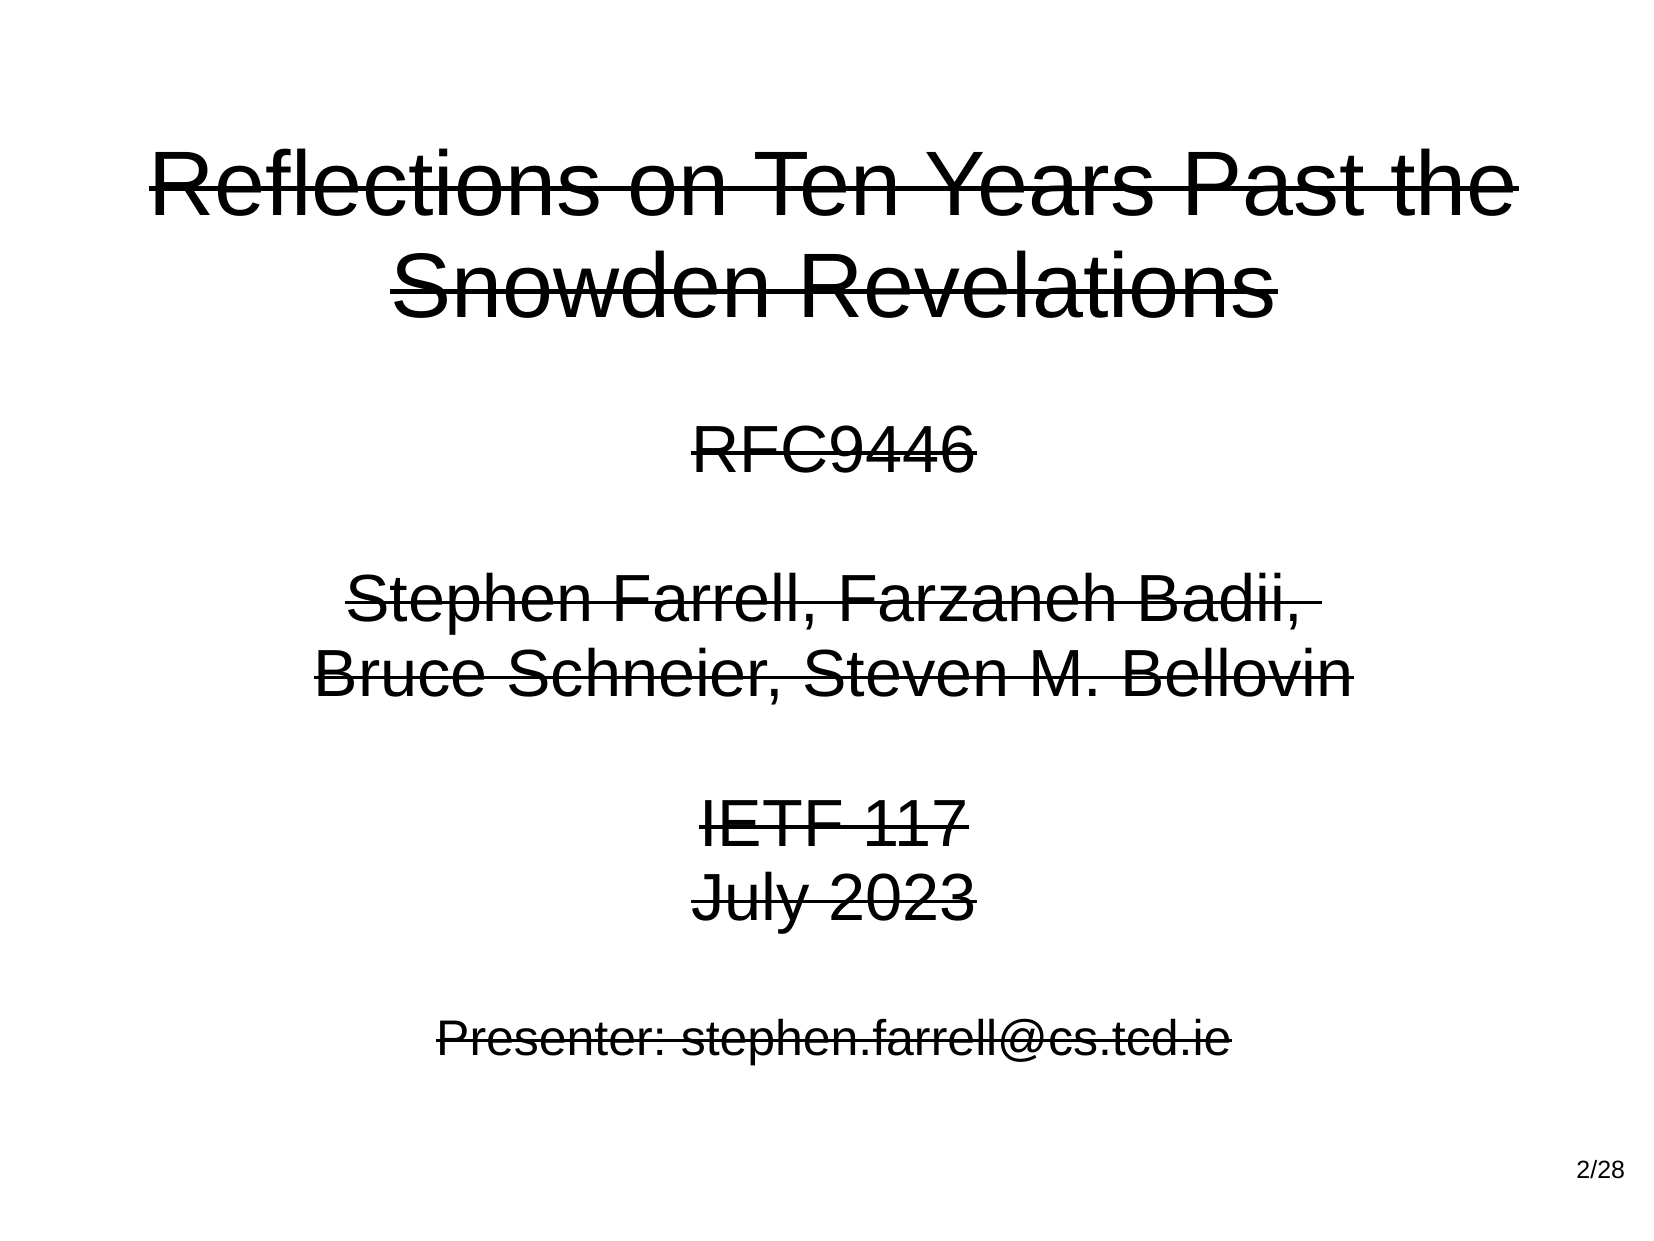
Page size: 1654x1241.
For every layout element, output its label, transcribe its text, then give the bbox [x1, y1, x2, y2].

text_box Reflections on Ten Years Past the Snowden Revelations RFC9446 Stephen Farrell, Farzaneh Badii, Bruce Schneier, Steven M. Bellovin IETF 117 July 2023 Presenter: stephen.farrell@cs.tcd.ie [90, 131, 1579, 1066]
